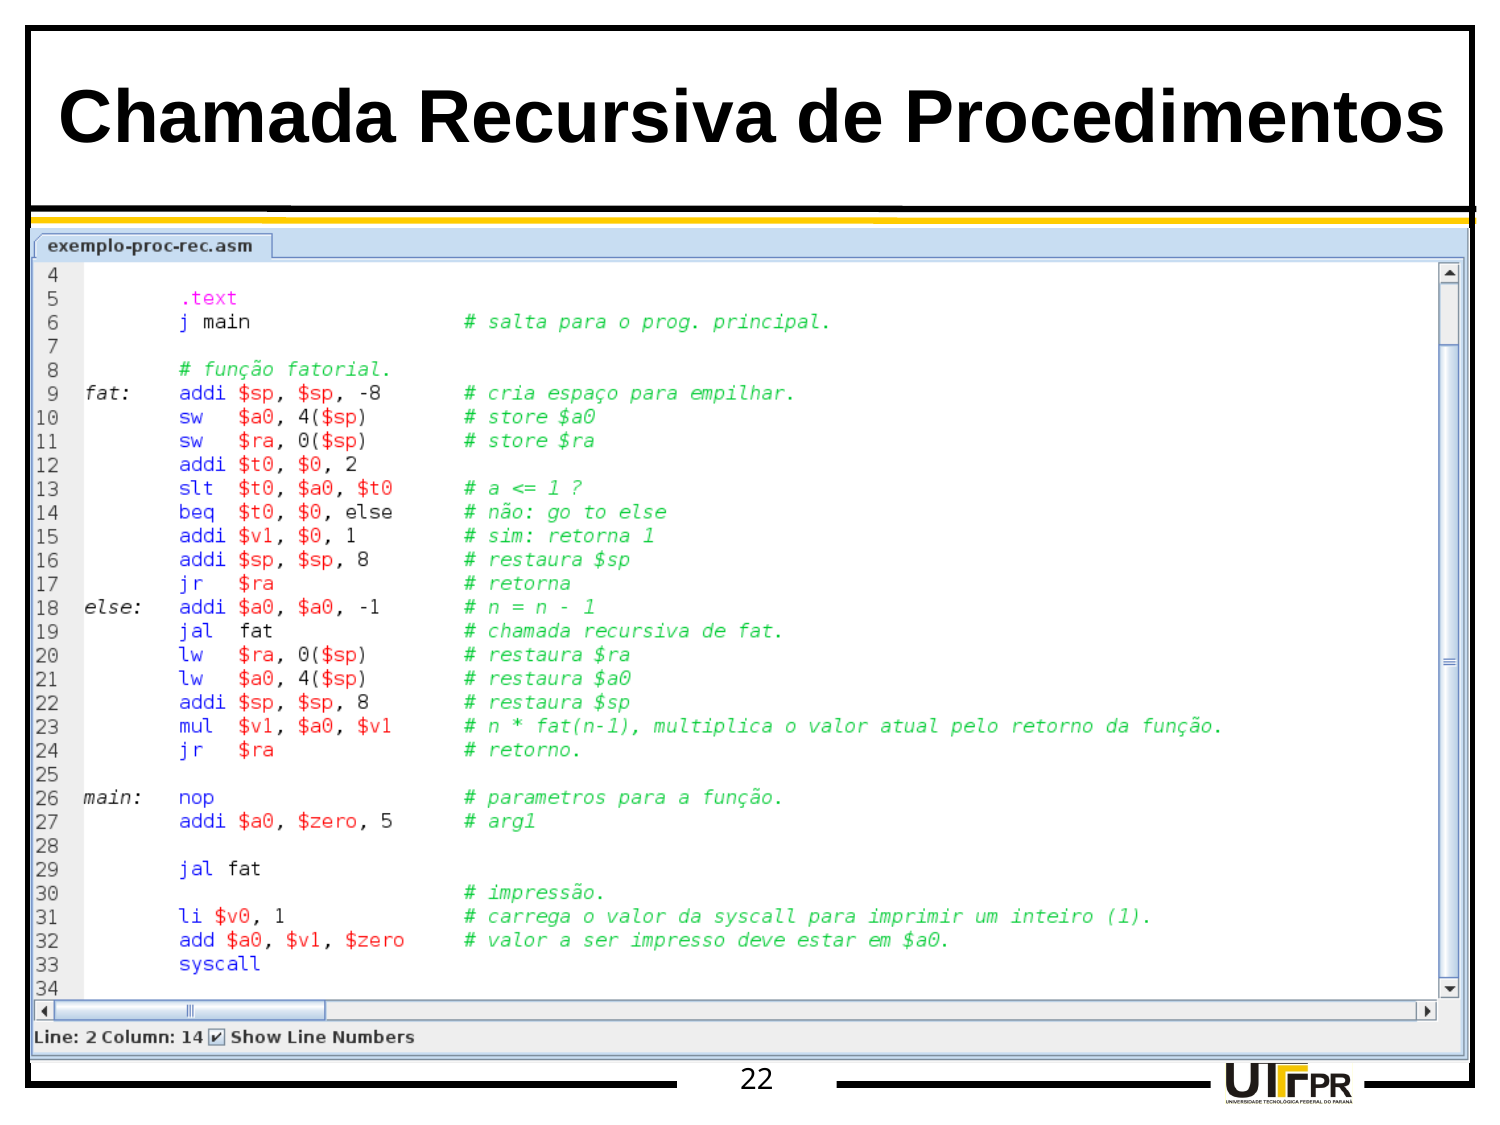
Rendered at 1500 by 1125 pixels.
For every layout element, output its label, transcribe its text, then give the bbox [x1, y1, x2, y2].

picture [30, 228, 1470, 1104]
title Chamada Recursiva de Procedimentos [29, 29, 1477, 207]
